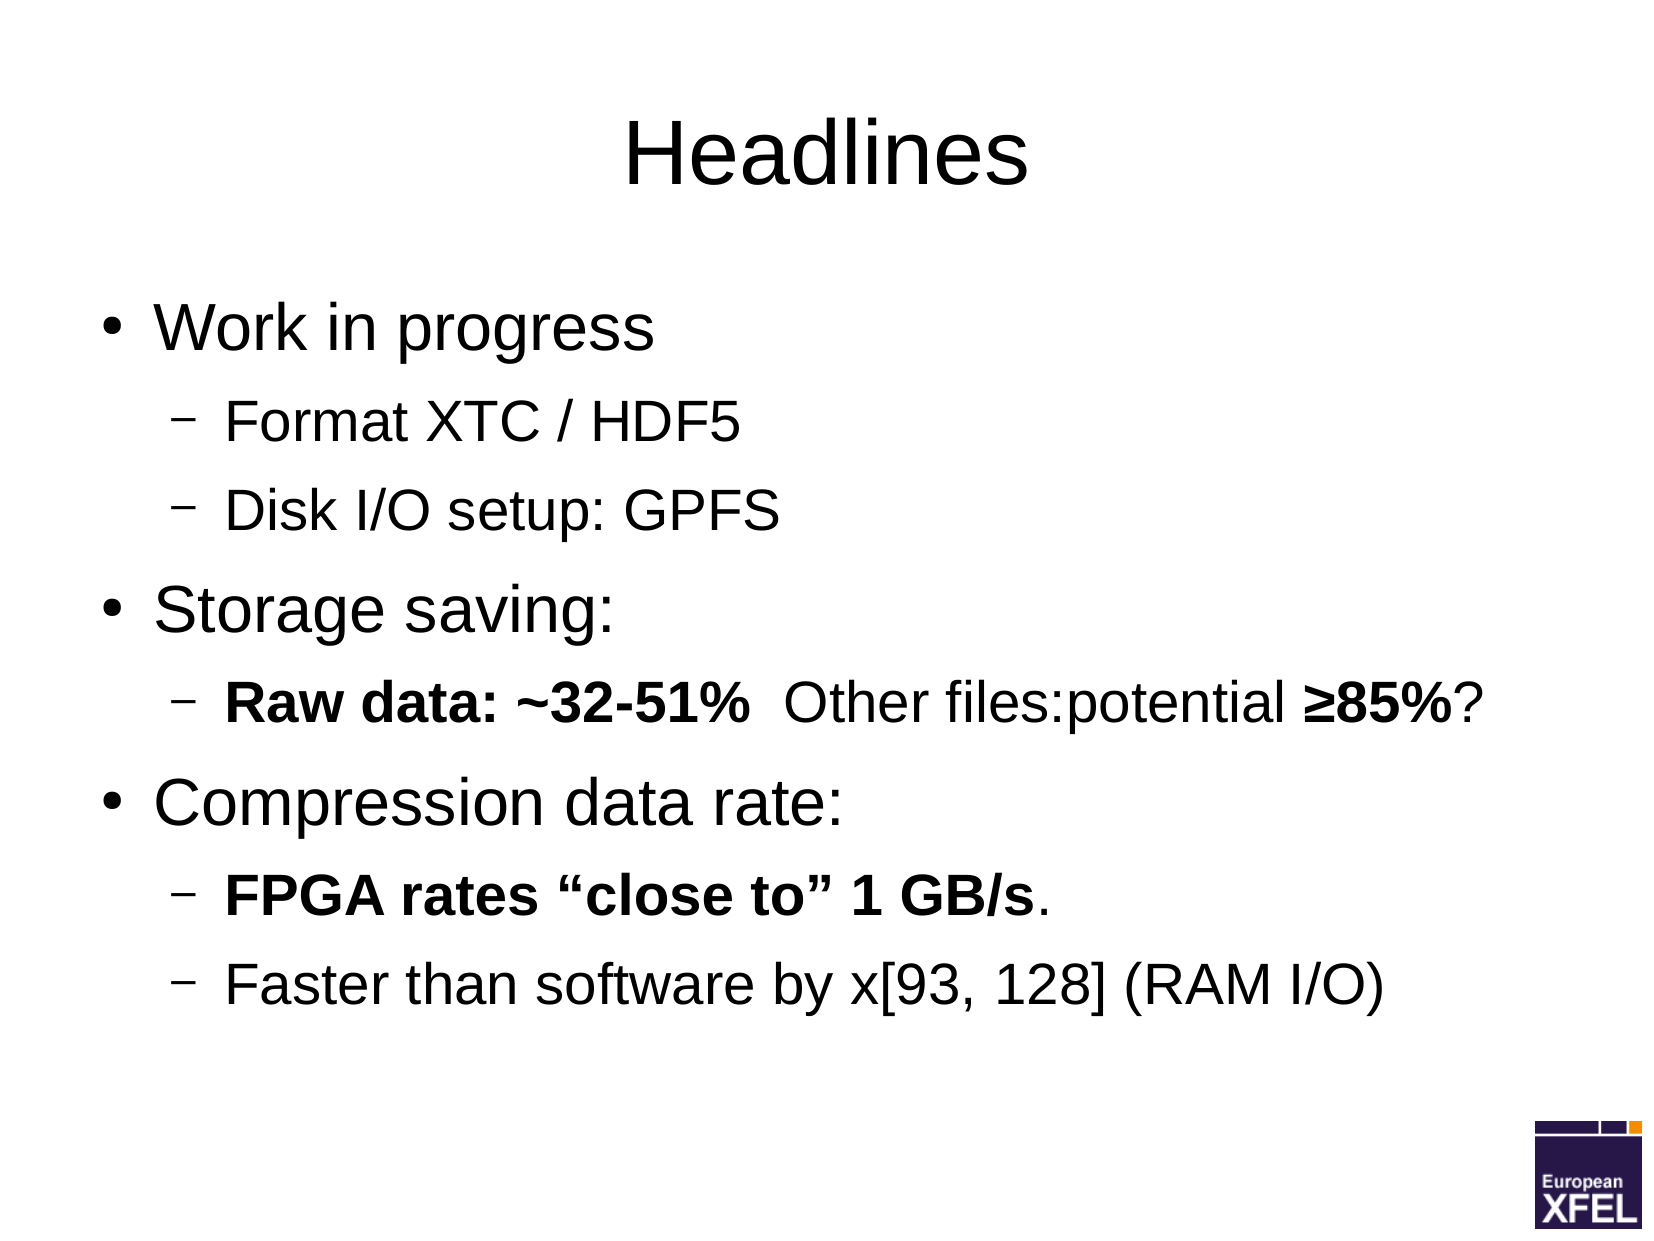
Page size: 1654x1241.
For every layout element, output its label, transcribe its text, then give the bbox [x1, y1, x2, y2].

list Work in progress Format XTC / HDF5 Disk I/O setup: GPFS Storage saving: Raw data: ~32-51% Other files:potential ≥85%? Compression data rate: FPGA rates “close to” 1 GB/s. Faster than software by x[93, 128] (RAM I/O) [82, 290, 1571, 1099]
title Headlines [82, 49, 1571, 257]
picture [1535, 1121, 1642, 1229]
